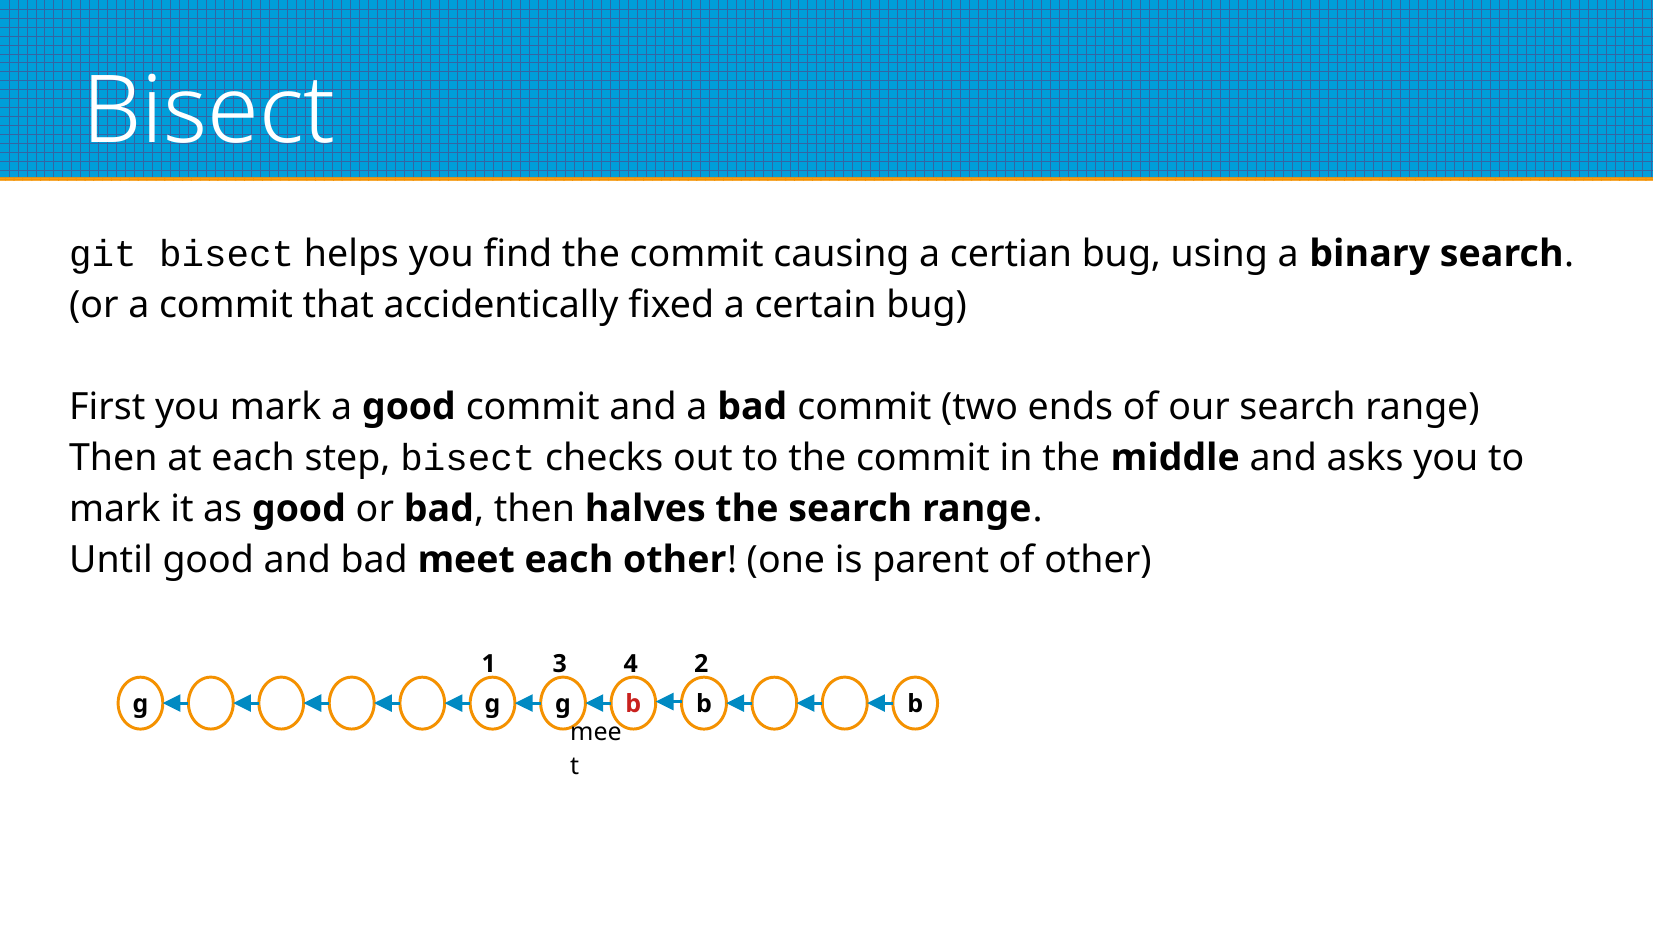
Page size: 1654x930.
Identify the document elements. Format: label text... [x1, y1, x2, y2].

text_box g [118, 677, 163, 730]
text_box g [540, 679, 586, 730]
text_box meet [564, 714, 637, 782]
text_box git bisect helps you find the commit causing a certian bug, using a binary search. (or a commit that accidentically fixed a certain bug) First you mark a good commit and a bad commit (two ends of our search range) Then at each step, bisect checks out to the commit in the middle and asks you to mark it as good or bad, then halves the search range. Until good and bad meet each other! (one is parent of other) [63, 197, 1613, 612]
text_box g [470, 679, 515, 730]
text_box 1 [475, 639, 502, 686]
text_box 4 [617, 639, 644, 686]
text_box b [681, 680, 727, 730]
text_box b [611, 680, 656, 729]
text_box g [560, 701, 565, 709]
title Bisect [82, 14, 1571, 171]
text_box 2 [688, 639, 715, 686]
text_box 3 [546, 639, 573, 686]
text_box b [892, 677, 938, 730]
